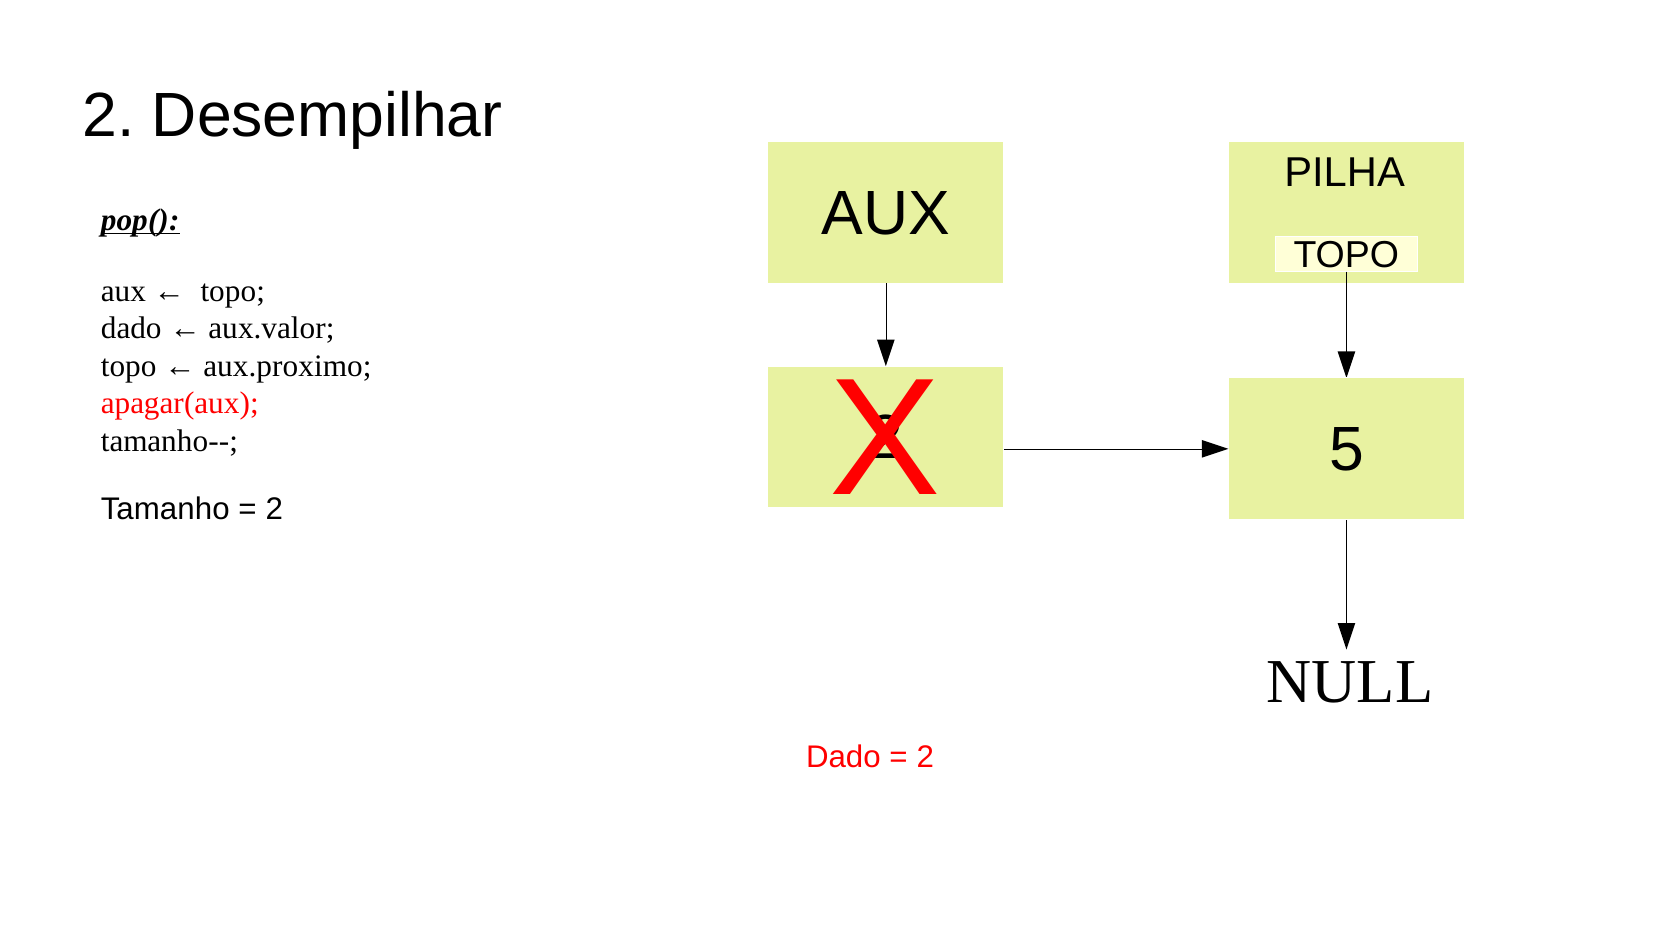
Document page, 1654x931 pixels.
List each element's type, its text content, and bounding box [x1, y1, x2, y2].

title 2. Desempilhar [82, 37, 1571, 193]
text_box 5 [1228, 377, 1465, 520]
text_box TOPO [1275, 236, 1418, 272]
text_box Tamanho = 2 [86, 503, 301, 534]
text_box 2 [956, 366, 1004, 508]
text_box Dado = 2 [791, 732, 1006, 782]
text_box AUX [767, 141, 1004, 284]
text_box [1228, 141, 1465, 284]
text_box 2 [767, 366, 814, 508]
text_box NULL [1251, 639, 1453, 721]
text_box pop(): aux ← topo; dado ← aux.valor; topo ← aux.proximo; apagar(aux); tamanho--; [85, 191, 508, 503]
text_box X [814, 336, 956, 538]
text_box PILHA [1269, 141, 1424, 204]
